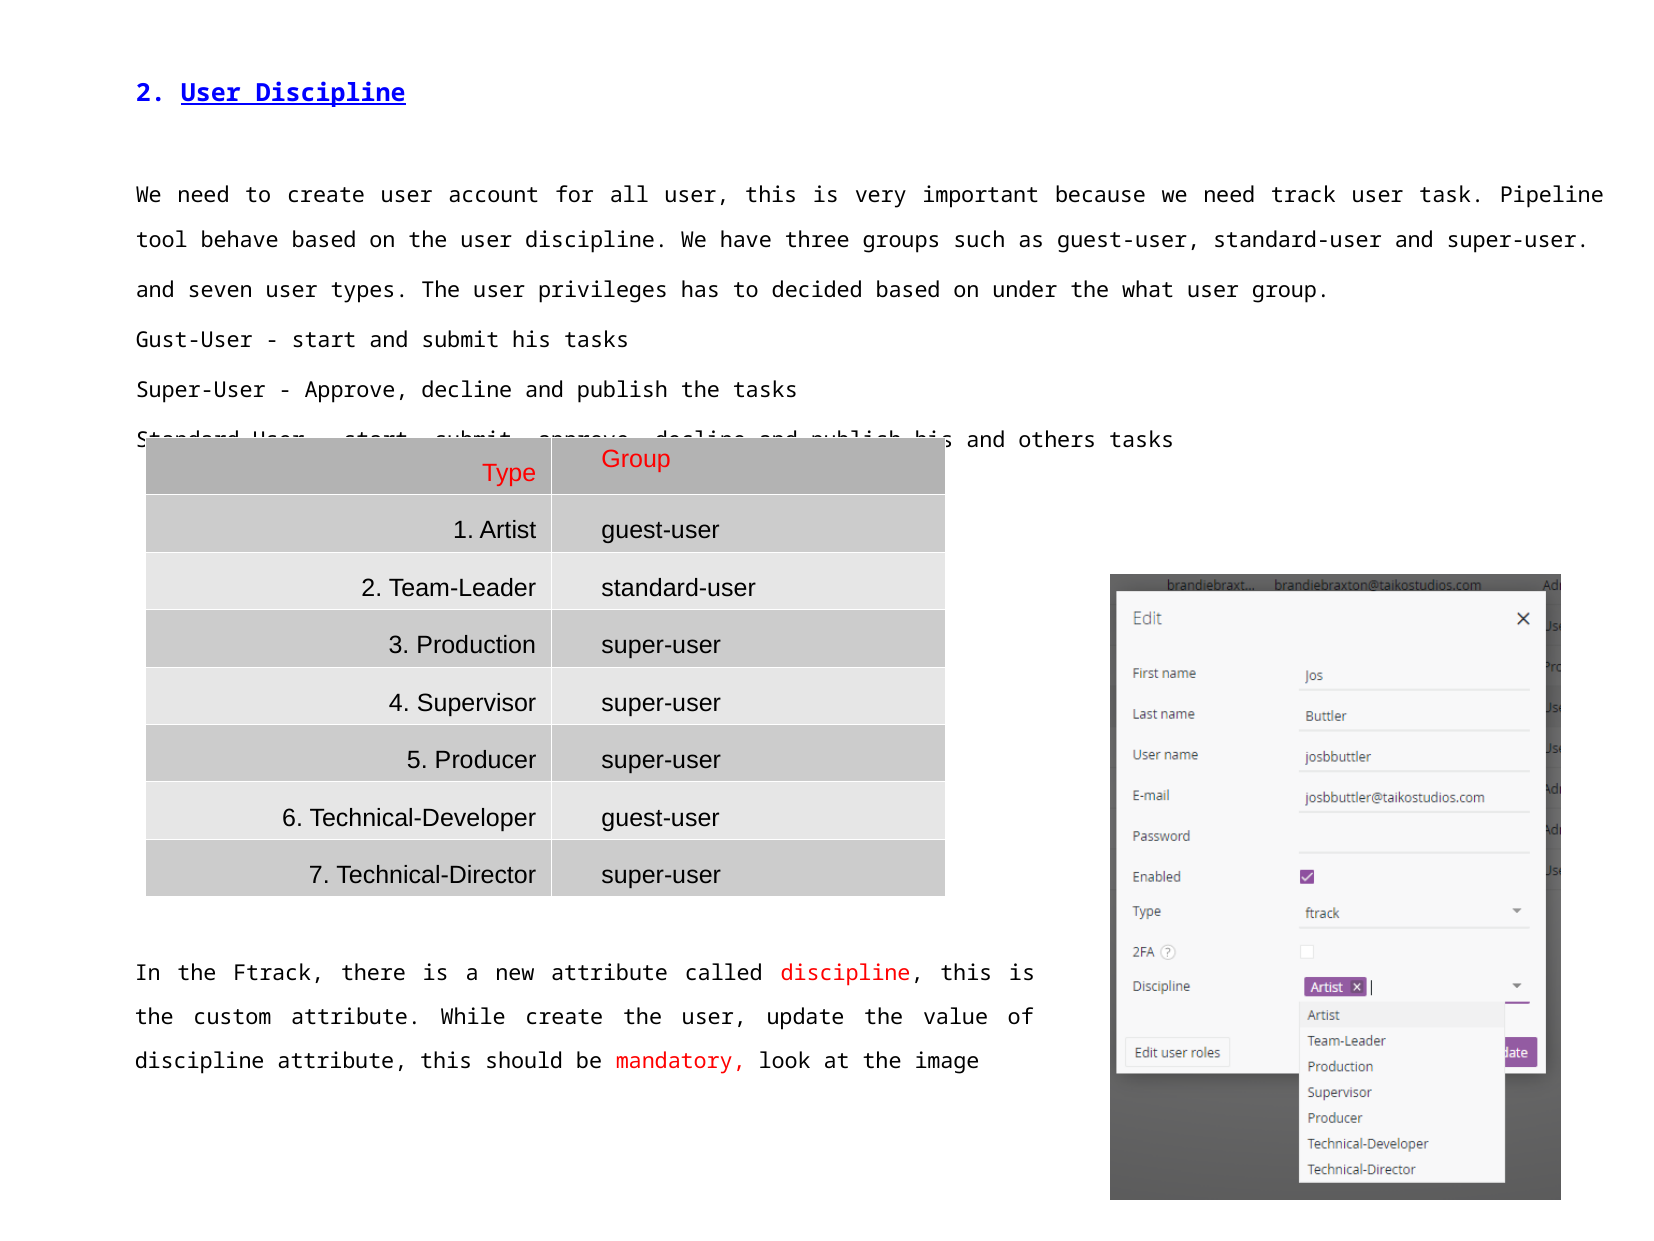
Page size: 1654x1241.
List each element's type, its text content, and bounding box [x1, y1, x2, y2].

table_cell 5. Producer [146, 725, 551, 781]
table_cell super-user [552, 610, 945, 667]
table_cell 3. Production [146, 610, 551, 667]
table_cell super-user [552, 668, 945, 724]
table_header Group [552, 438, 945, 494]
table_cell 2. Team-Leader [146, 553, 551, 609]
table_cell guest-user [552, 782, 945, 839]
table_header Type [146, 438, 551, 494]
table_cell super-user [552, 725, 945, 781]
table_cell 6. Technical-Developer [146, 782, 551, 839]
table_cell super-user [552, 840, 945, 896]
table_cell 4. Supervisor [146, 668, 551, 724]
table_cell 1. Artist [146, 495, 551, 552]
table_cell guest-user [552, 495, 945, 552]
table_cell 7. Technical-Director [146, 840, 551, 896]
text_box 2. User Discipline We need to create user account for all user, this is very important because we need track user task. Pipeline tool behave based on the user discipline. We have three groups such as guest-user, standard-user and super-user. and seven user types. The user privileges has to decided based on under the what user group. Gust-User - start and submit his tasks Super-User - Approve, decline and publish the tasks Standard-User – start, submit, approve, decline and publish his and others tasks [121, 67, 1622, 453]
picture [1110, 574, 1561, 1201]
text_box In the Ftrack, there is a new attribute called discipline, this is the custom attribute. While create the user, update the value of discipline attribute, this should be mandatory, look at the image [120, 934, 1051, 1050]
table_cell standard-user [552, 553, 945, 609]
